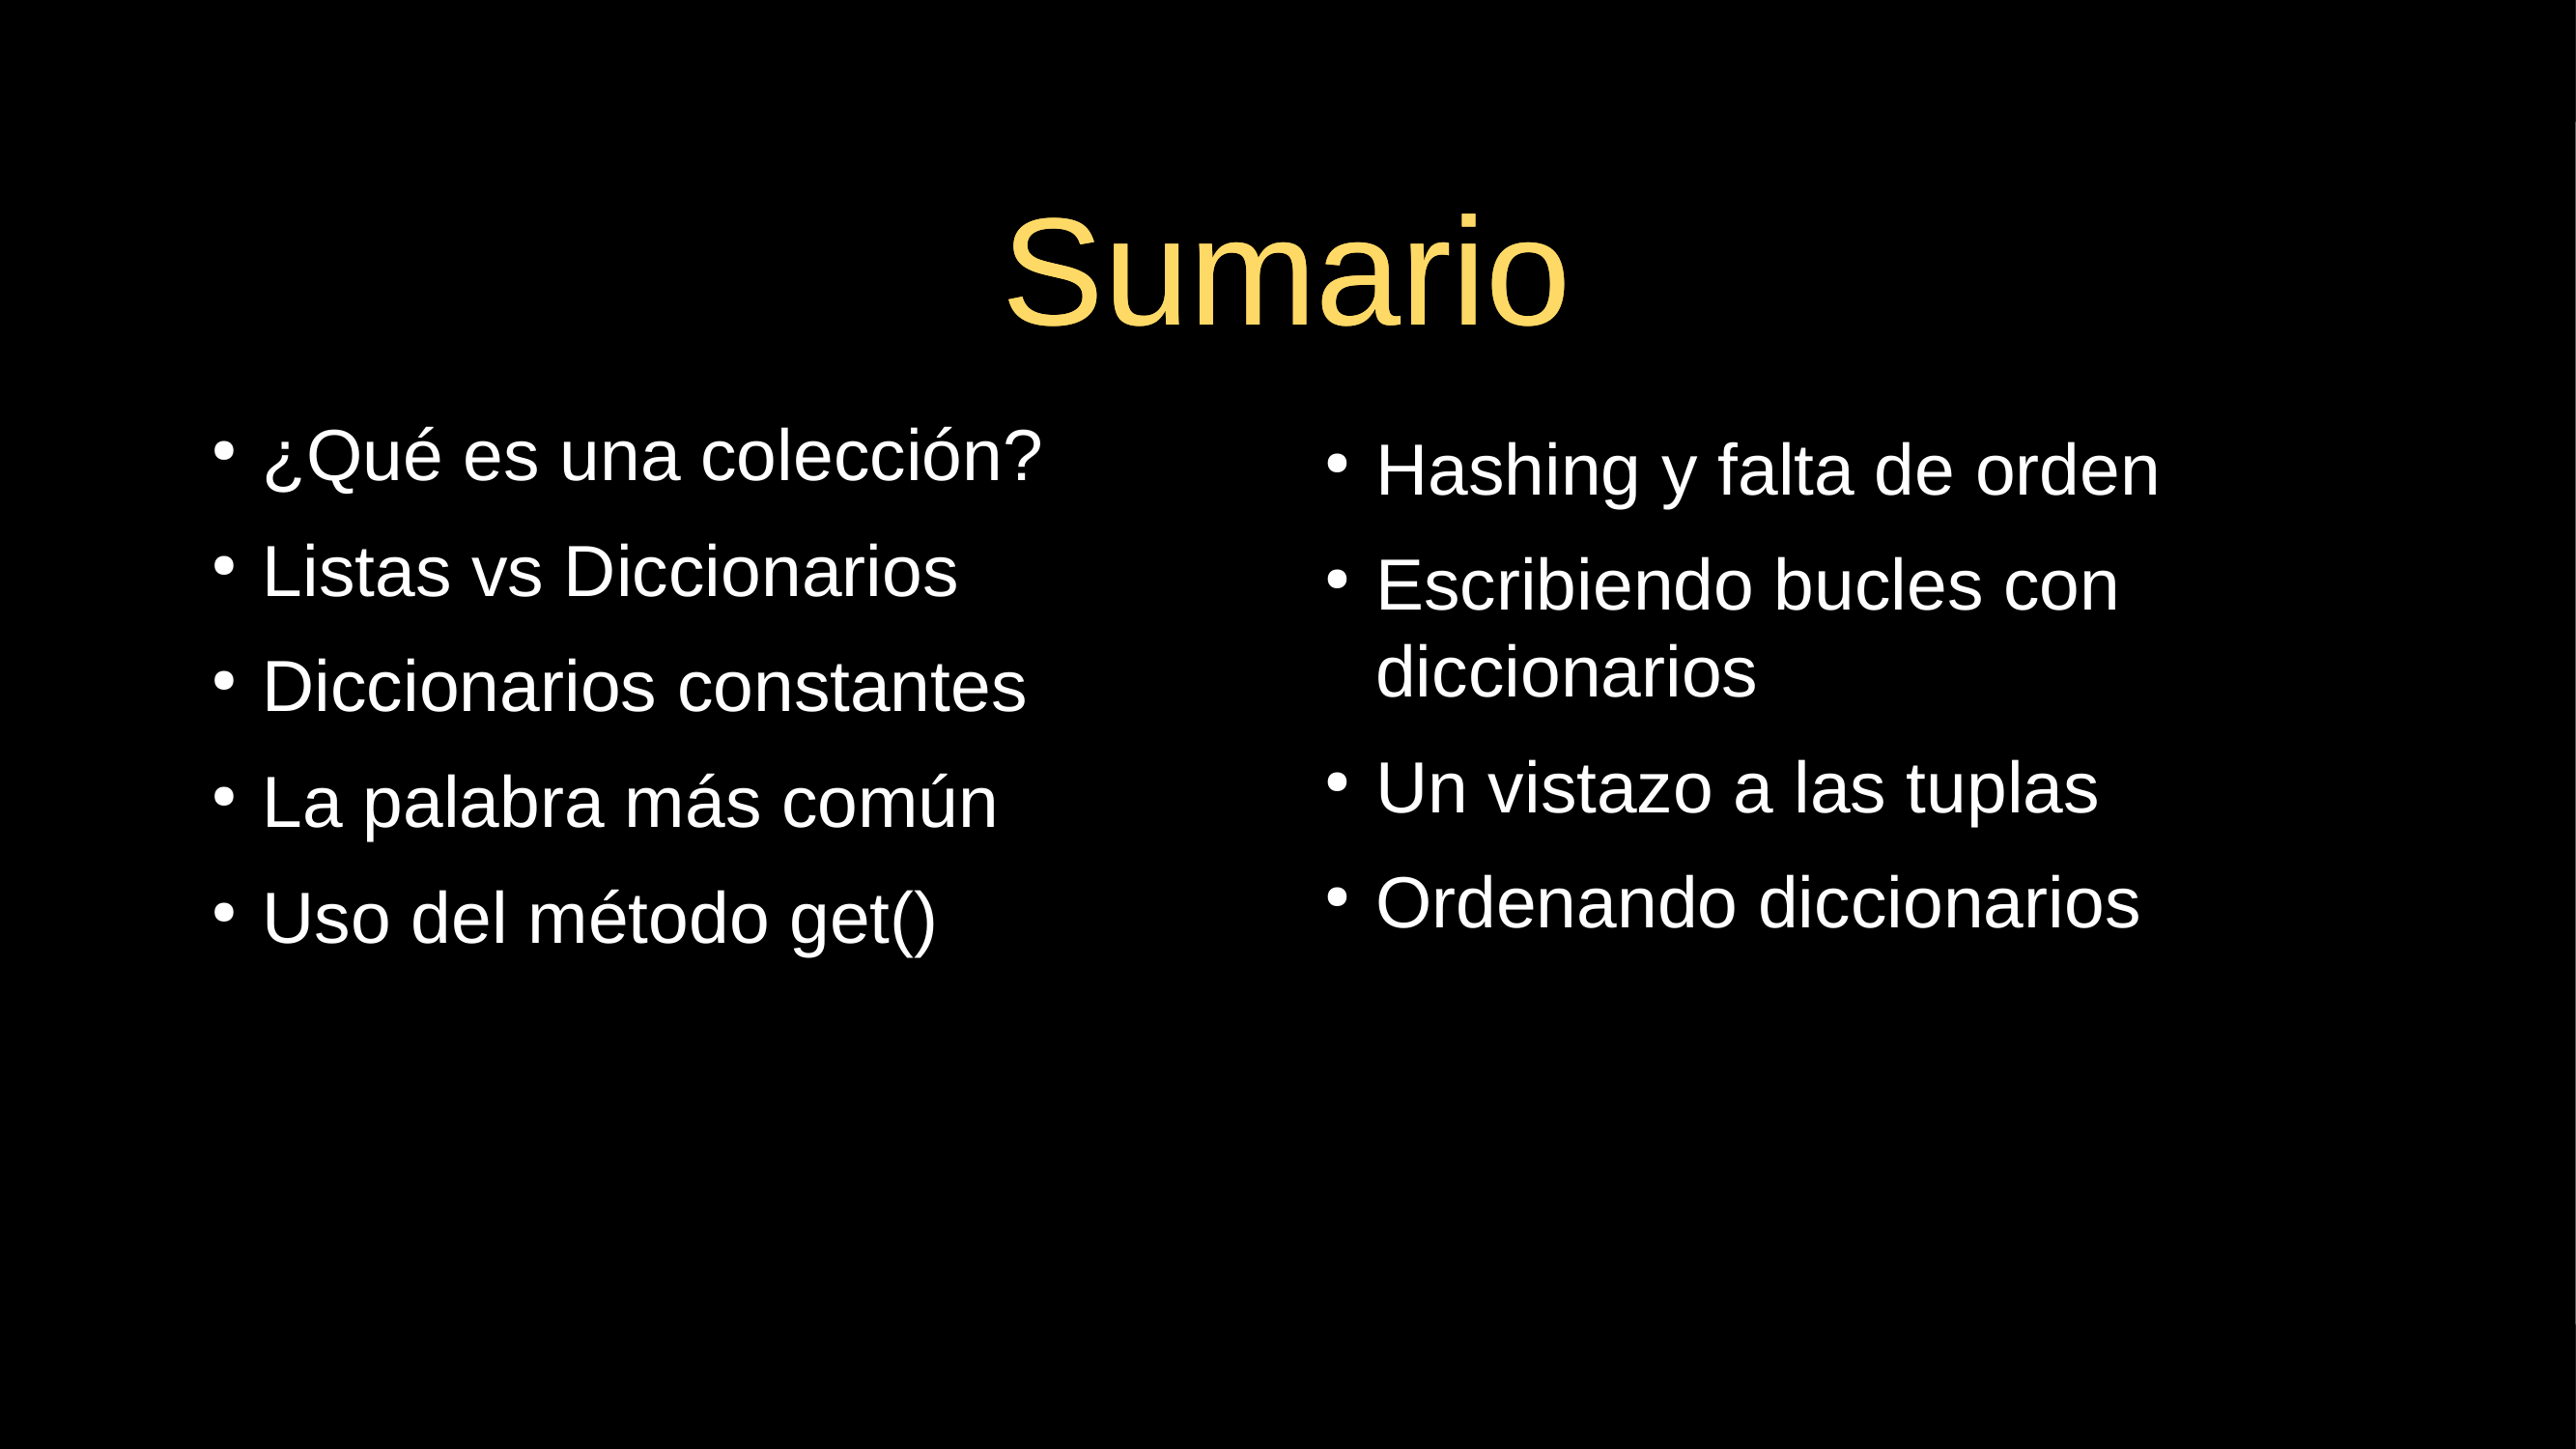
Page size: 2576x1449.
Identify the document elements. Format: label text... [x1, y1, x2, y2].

list Hashing y falta de orden Escribiendo bucles con diccionarios Un vistazo a las tuplas Ordenando diccionarios [1307, 422, 2385, 1326]
list ¿Qué es una colección? Listas vs Diccionarios Diccionarios constantes La palabra más común Uso del método get() [193, 408, 1272, 1313]
title Sumario [183, 125, 2392, 403]
